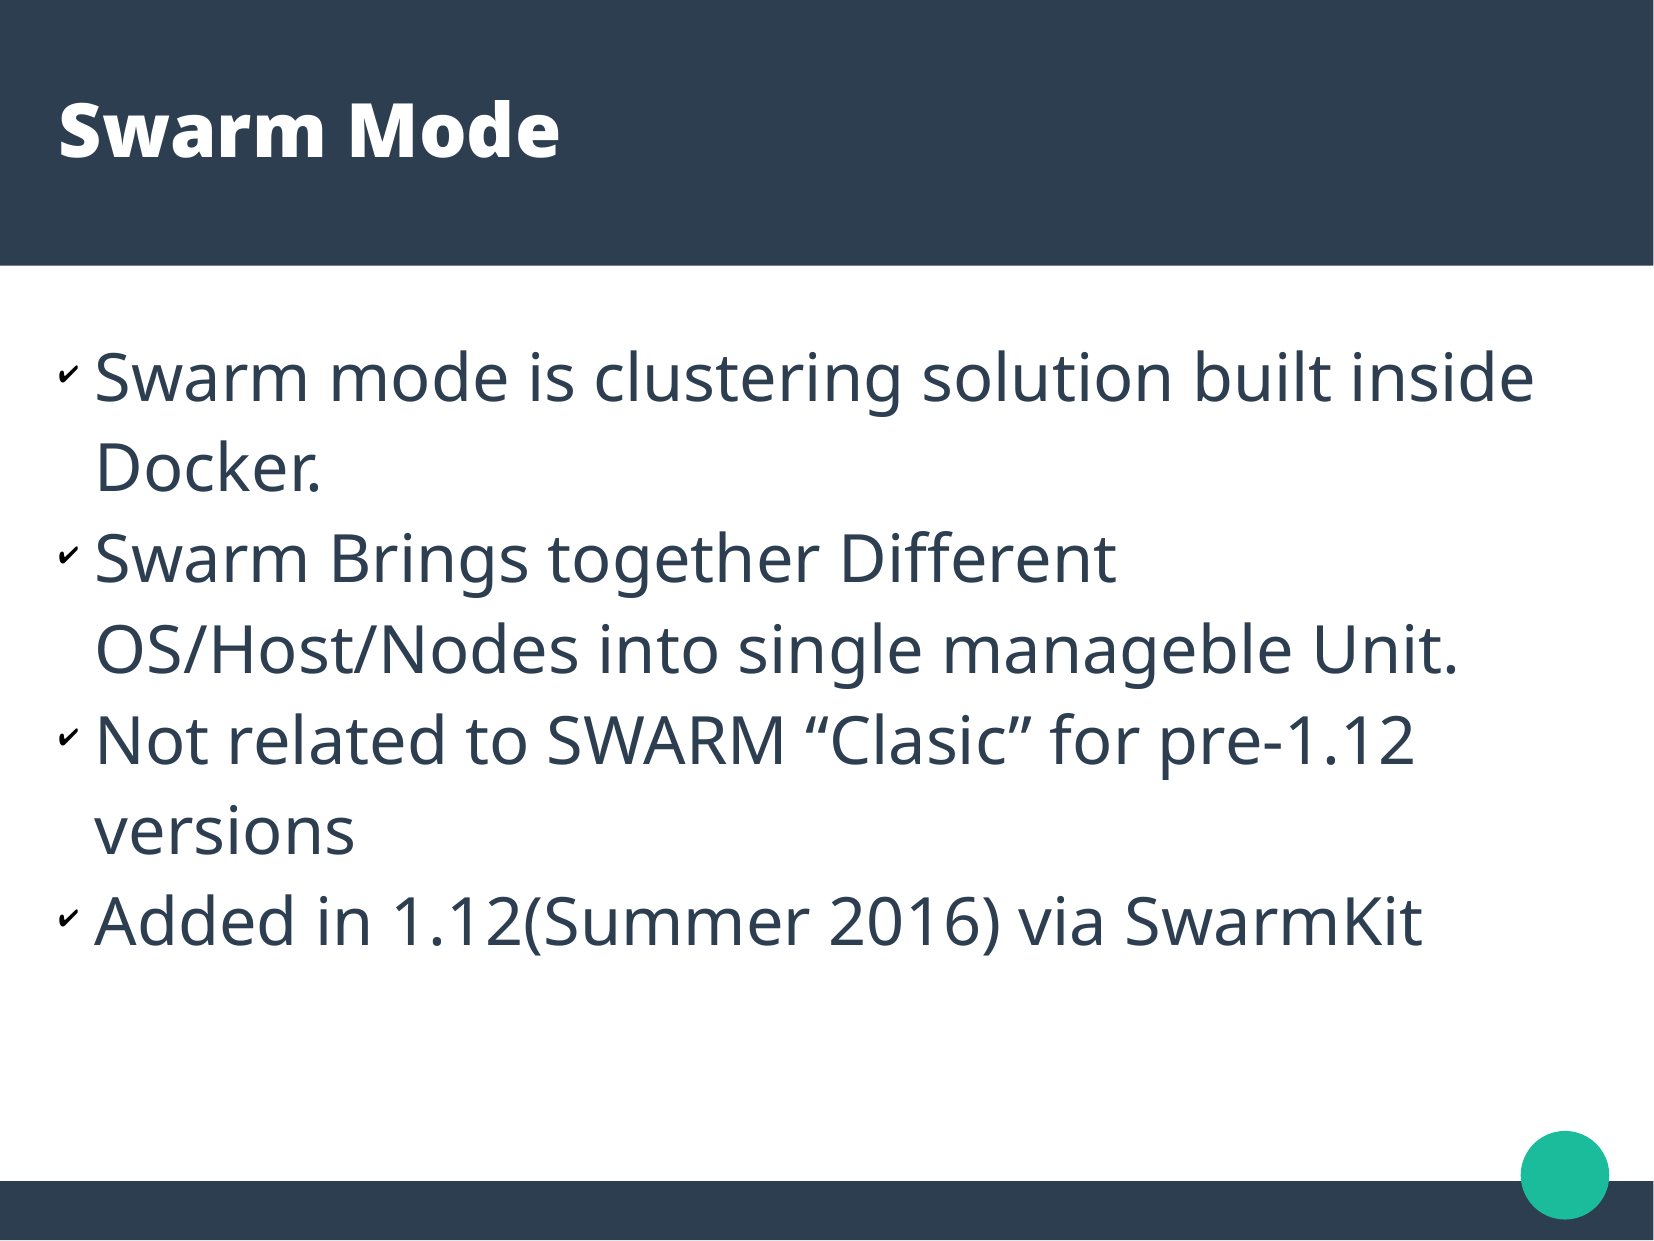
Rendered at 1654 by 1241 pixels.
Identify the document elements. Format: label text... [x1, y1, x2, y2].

title Swarm Mode [59, 49, 1595, 207]
subtitle Swarm mode is clustering solution built inside Docker. Swarm Brings together Different OS/Host/Nodes into single manageble Unit. Not related to SWARM “Clasic” for pre-1.12 versions Added in 1.12(Summer 2016) via SwarmKit [59, 324, 1595, 1152]
